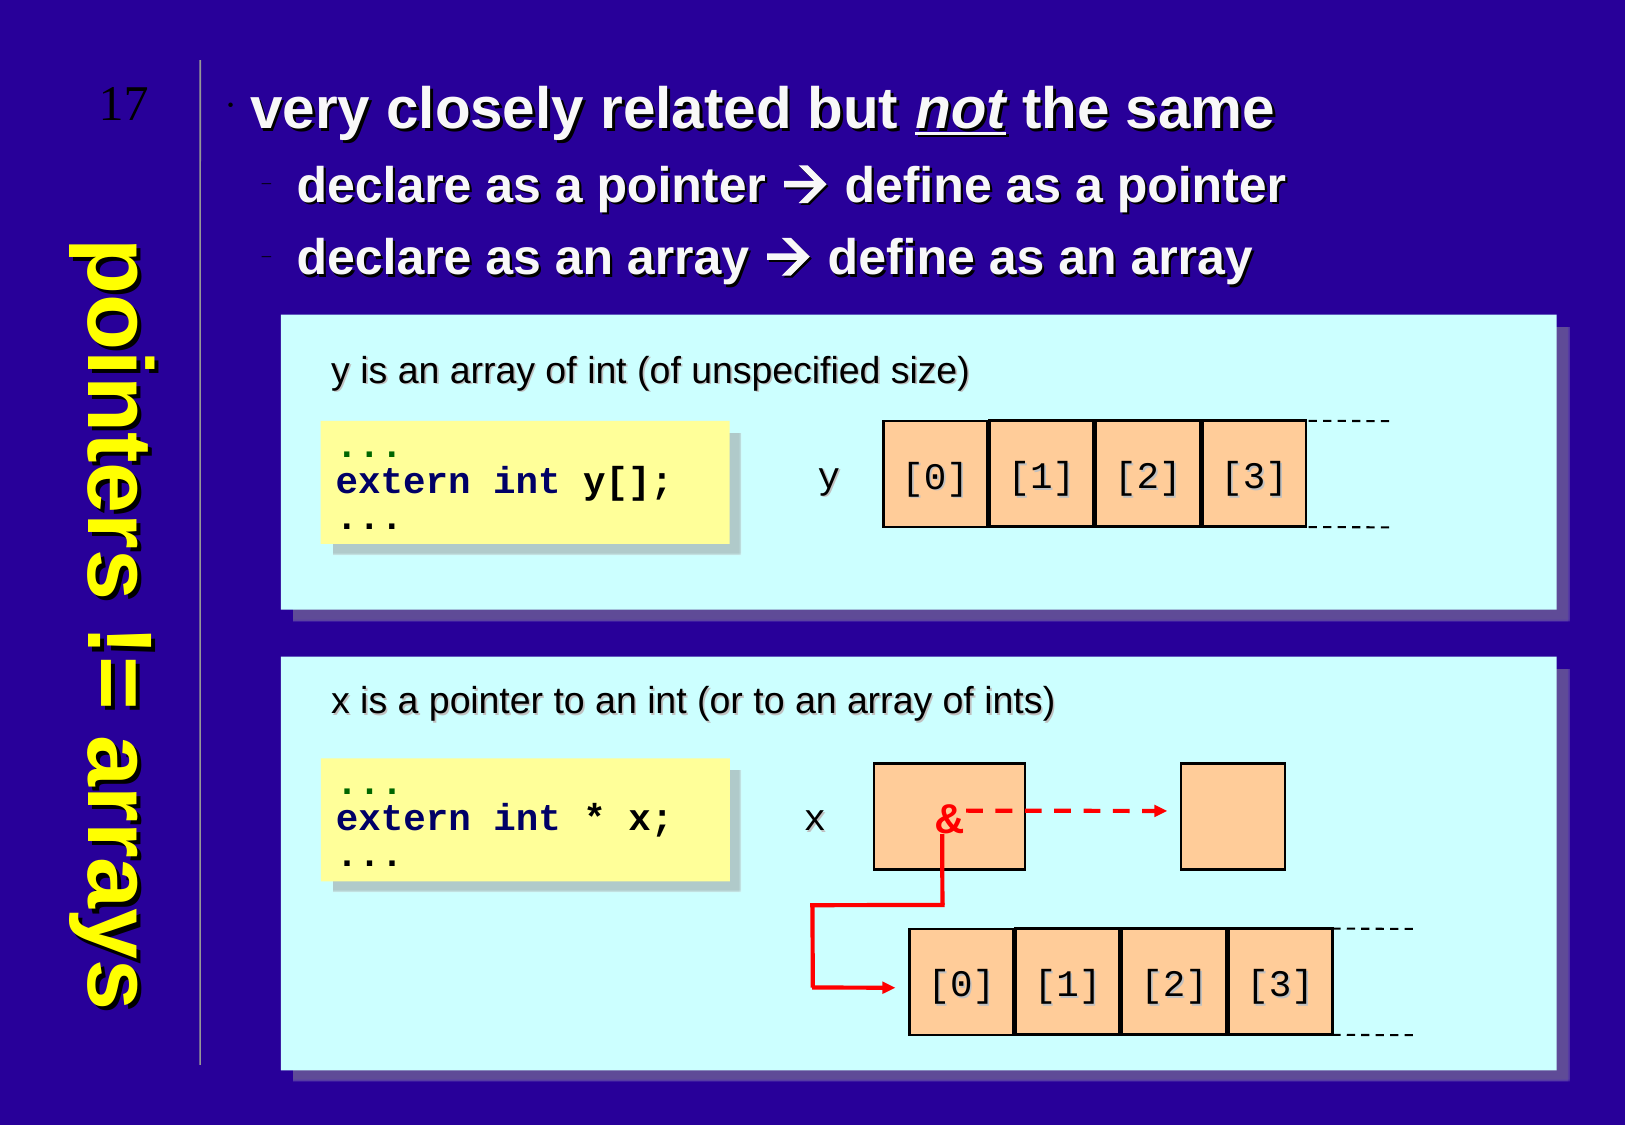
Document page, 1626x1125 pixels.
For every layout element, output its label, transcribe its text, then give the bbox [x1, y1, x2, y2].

text_box [2] [1096, 420, 1200, 527]
text_box [0] [883, 421, 988, 528]
text_box [2] [1122, 928, 1227, 1035]
text_box [280, 314, 1557, 610]
text_box [1] [989, 420, 1094, 527]
text_box y [802, 443, 877, 504]
text_box [1] [1015, 928, 1120, 1035]
list very closely related but not the same declare as a pointer  define as a pointer declare as an array  define as an array [212, 62, 1550, 1063]
text_box ... extern int * x; ... [320, 758, 730, 882]
text_box [0] [909, 928, 1014, 1035]
text_box ... extern int y[]; ... [320, 420, 730, 544]
title pointers != arrays [50, 187, 188, 1063]
text_box & [873, 763, 1026, 870]
text_box x is a pointer to an int (or to an array of ints) [316, 668, 1392, 730]
text_box x [788, 785, 863, 847]
text_box [280, 656, 1557, 1071]
text_box [3] [1202, 420, 1307, 527]
text_box y is an array of int (of unspecified size) [316, 338, 1038, 399]
text_box [3] [1228, 928, 1333, 1035]
